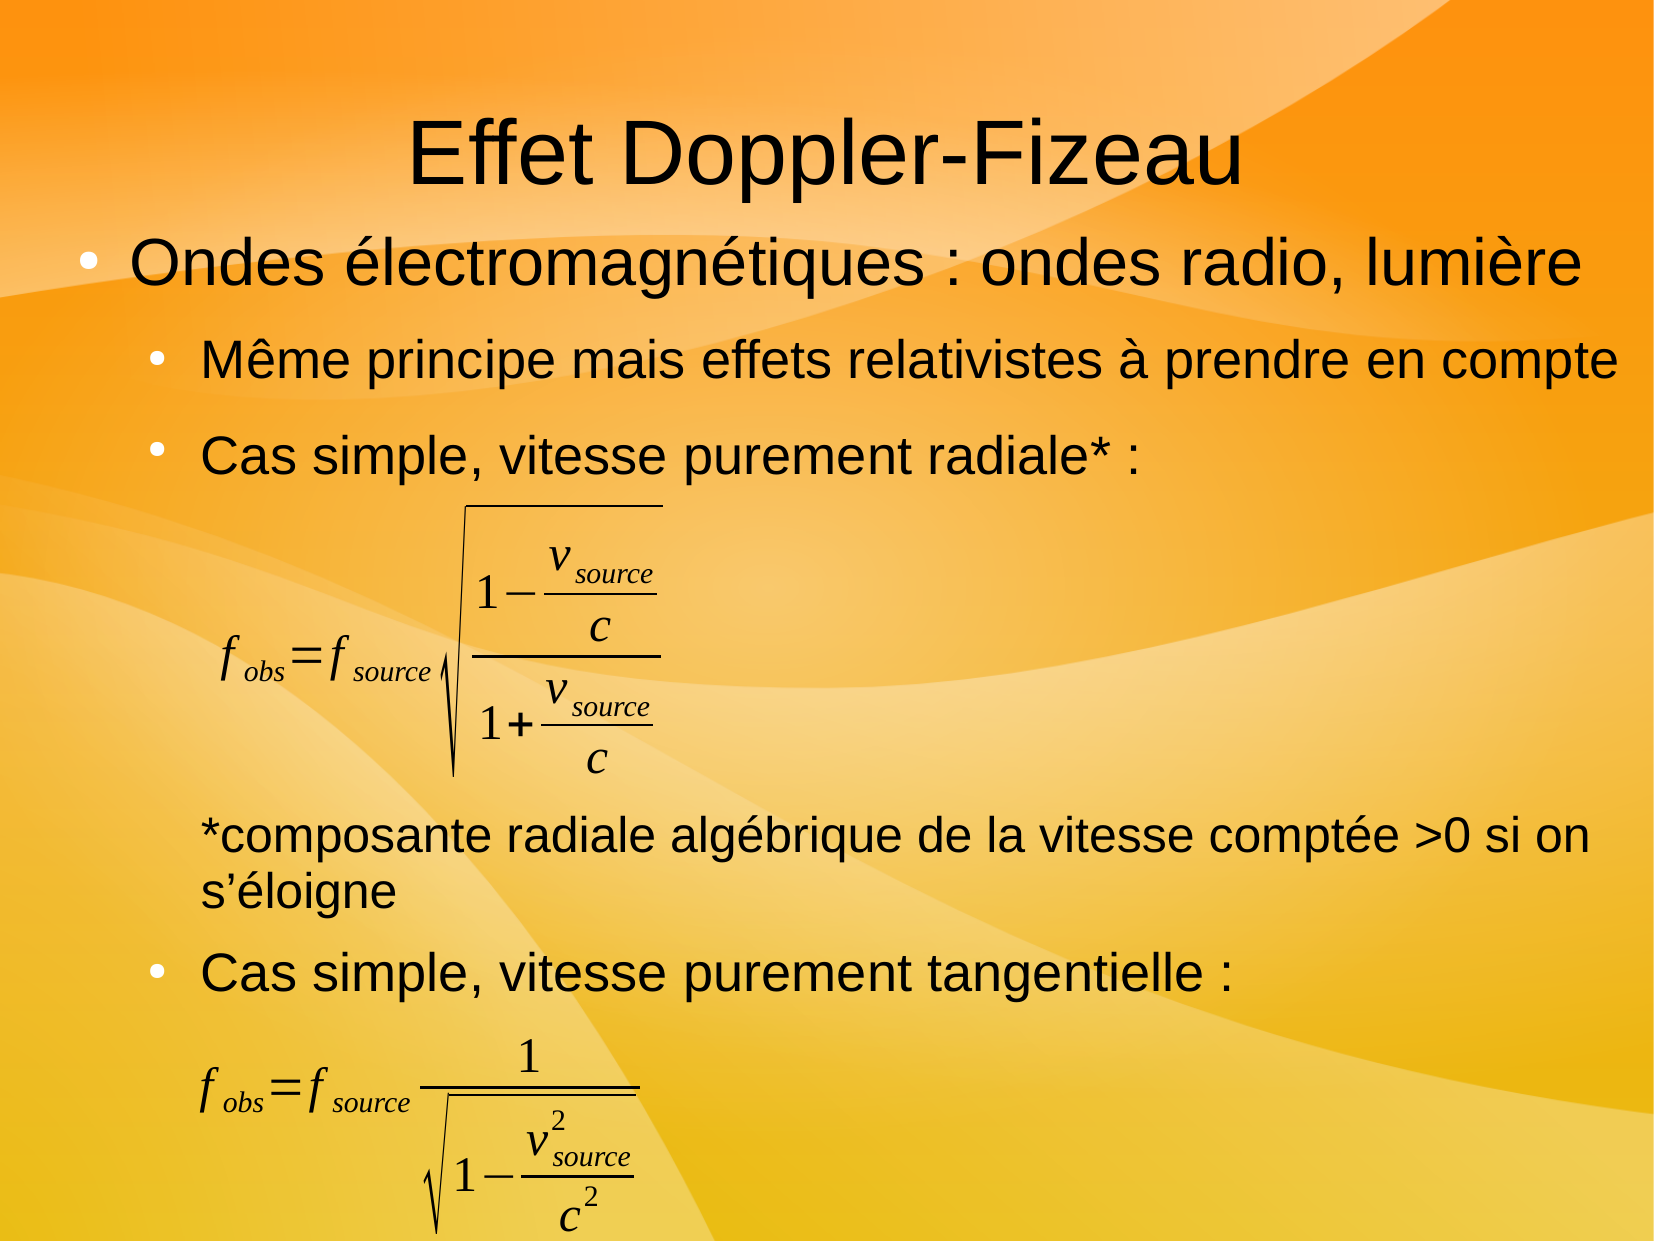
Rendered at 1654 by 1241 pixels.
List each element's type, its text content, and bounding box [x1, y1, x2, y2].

list Ondes électromagnétiques : ondes radio, lumière Même principe mais effets relativistes à prendre en compte Cas simple, vitesse purement radiale* : *composante radiale algébrique de la vitesse comptée >0 si on s’éloigne Cas simple, vitesse purement tangentielle : [59, 225, 1625, 1209]
picture [0, 0, 1654, 1241]
chart [212, 501, 671, 785]
chart [191, 1028, 648, 1241]
title Effet Doppler-Fizeau [82, 49, 1571, 225]
